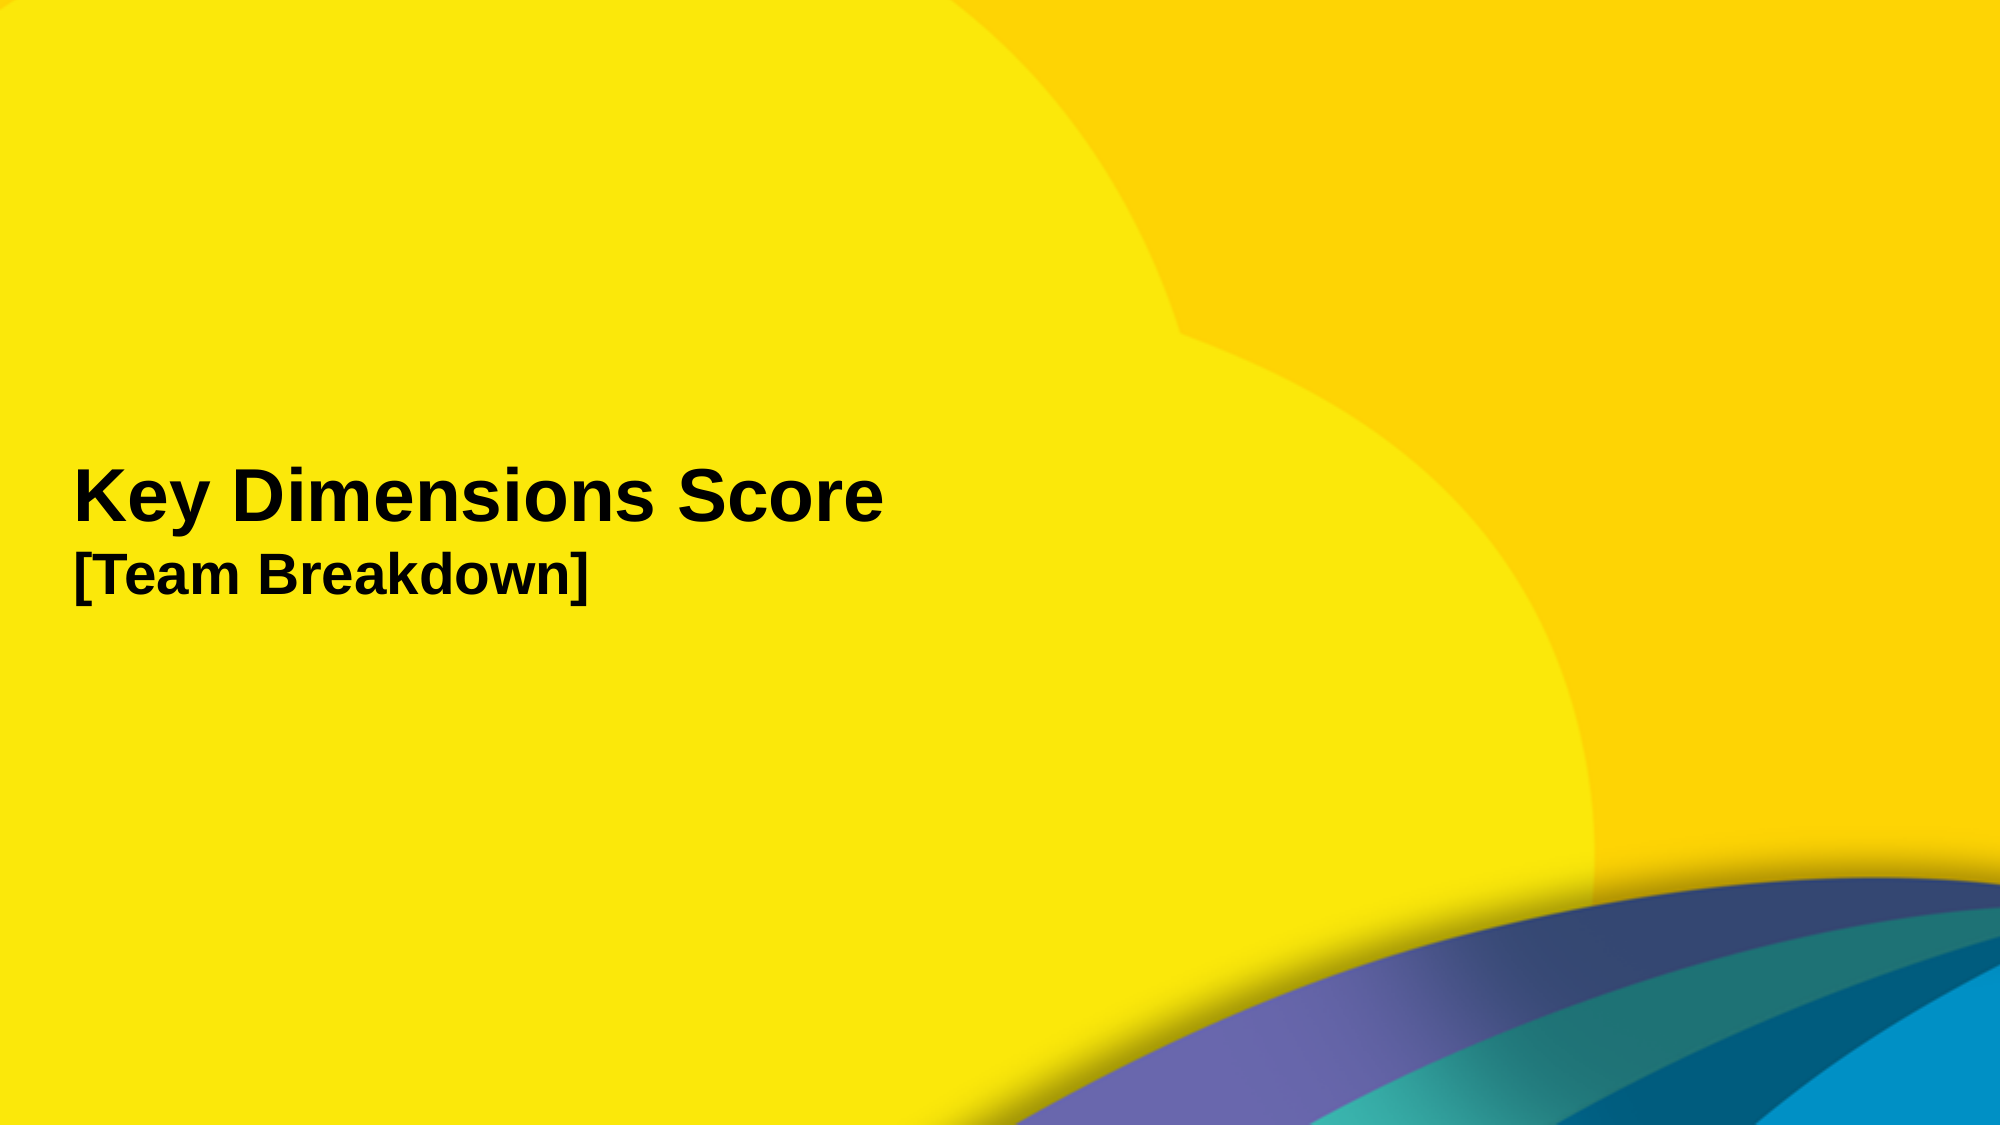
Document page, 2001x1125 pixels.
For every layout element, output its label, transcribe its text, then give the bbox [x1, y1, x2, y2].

picture [0, 0, 2000, 1125]
text_box Key Dimensions Score [Team Breakdown] [58, 438, 931, 616]
